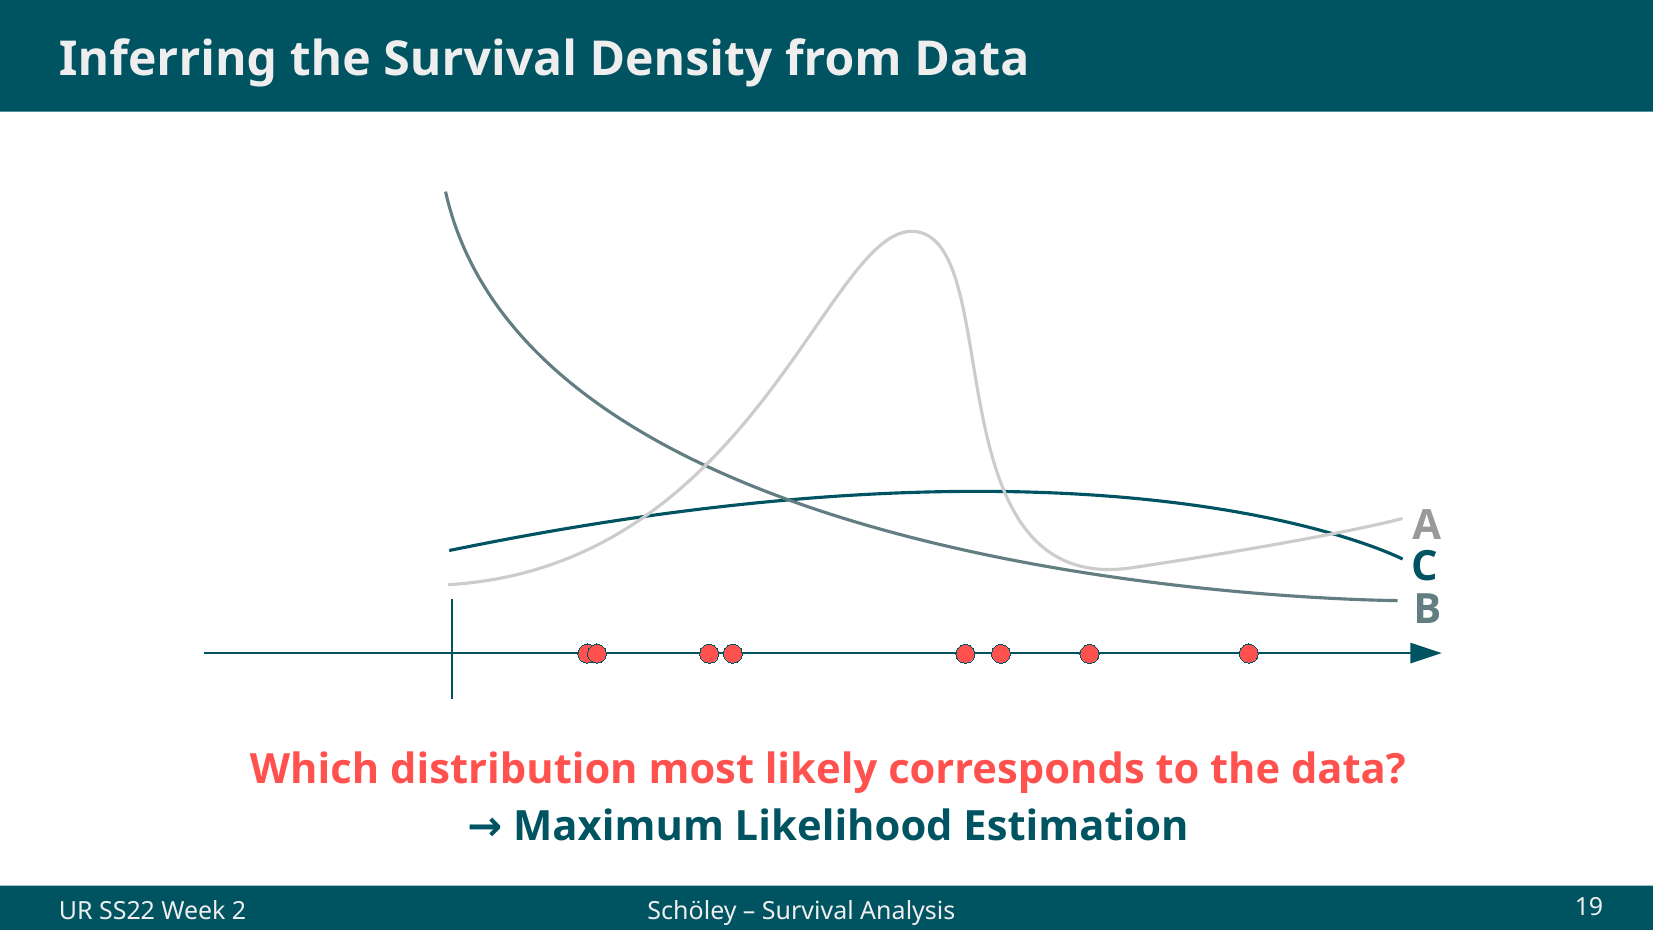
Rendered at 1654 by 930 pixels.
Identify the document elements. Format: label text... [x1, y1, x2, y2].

text_box [1239, 643, 1259, 664]
text_box [955, 644, 976, 664]
text_box Which distribution most likely corresponds to the data? → Maximum Likelihood Estimation [21, 730, 1636, 930]
text_box [991, 644, 1011, 664]
text_box A [1397, 487, 1460, 552]
text_box [1079, 644, 1100, 664]
title Inferring the Survival Density from Data [58, 0, 1594, 117]
text_box [699, 644, 719, 664]
text_box [723, 644, 743, 664]
text_box C [1396, 528, 1459, 593]
text_box [577, 643, 607, 664]
text_box B [1398, 571, 1461, 635]
